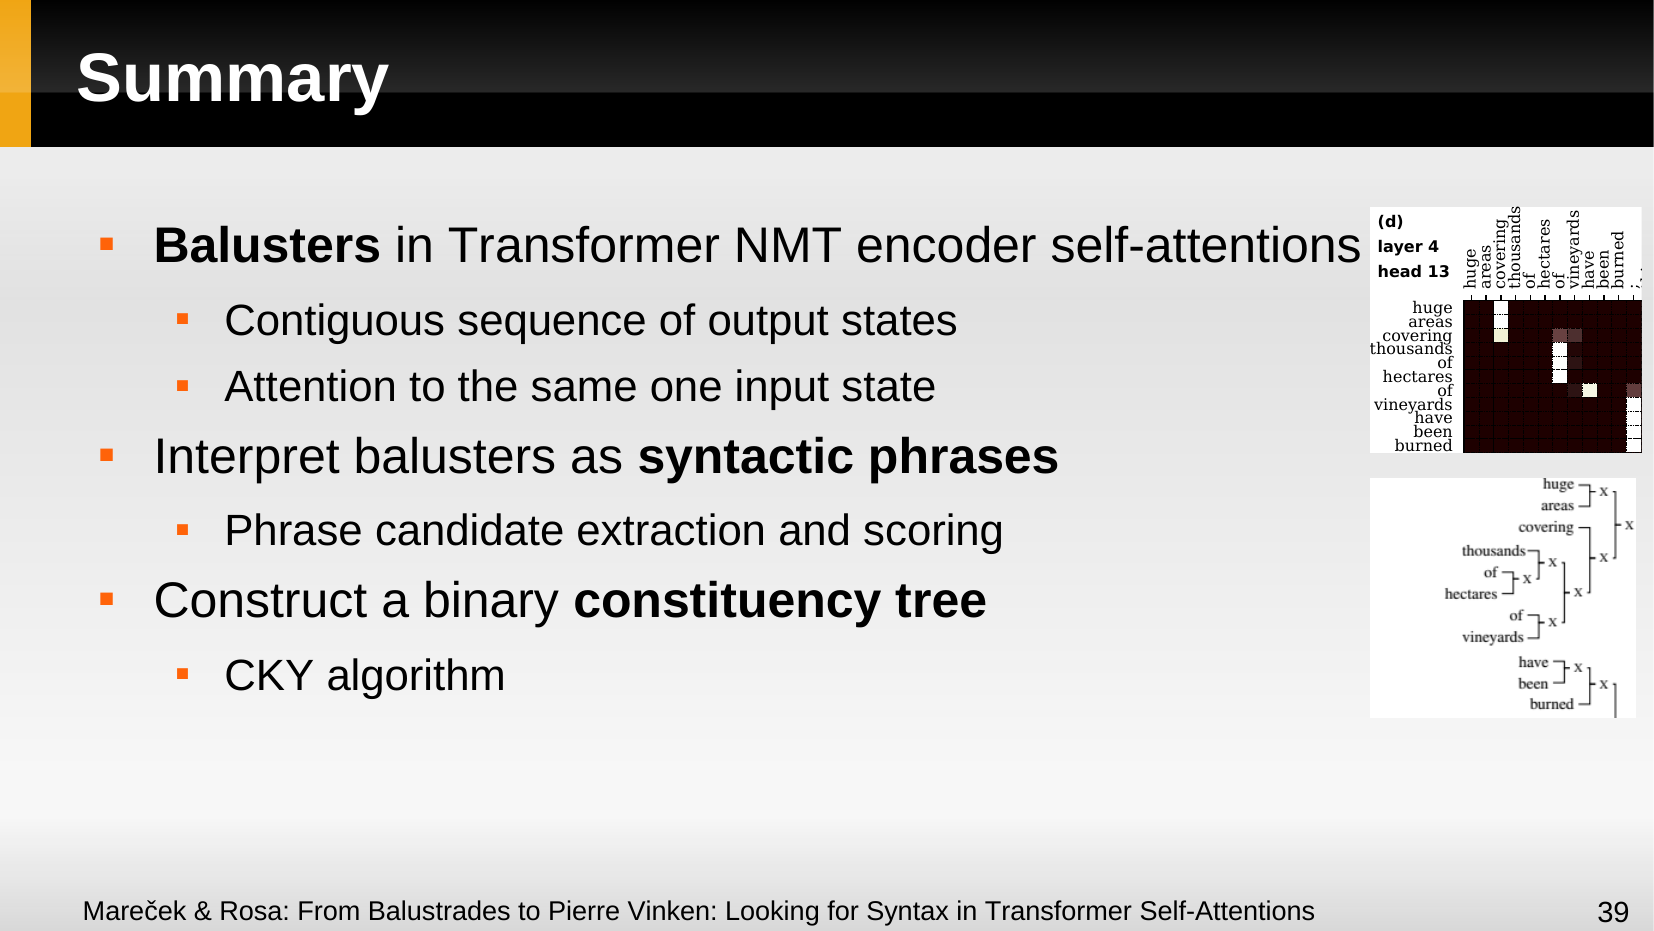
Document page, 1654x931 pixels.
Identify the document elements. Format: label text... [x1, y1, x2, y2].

title Summary [76, 0, 1625, 156]
list Balusters in Transformer NMT encoder self-attentions Contiguous sequence of output states Attention to the same one input state Interpret balusters as syntactic phrases Phrase candidate extraction and scoring Construct a binary constituency tree CKY algorithm [82, 217, 1595, 832]
picture [0, 0, 1654, 931]
